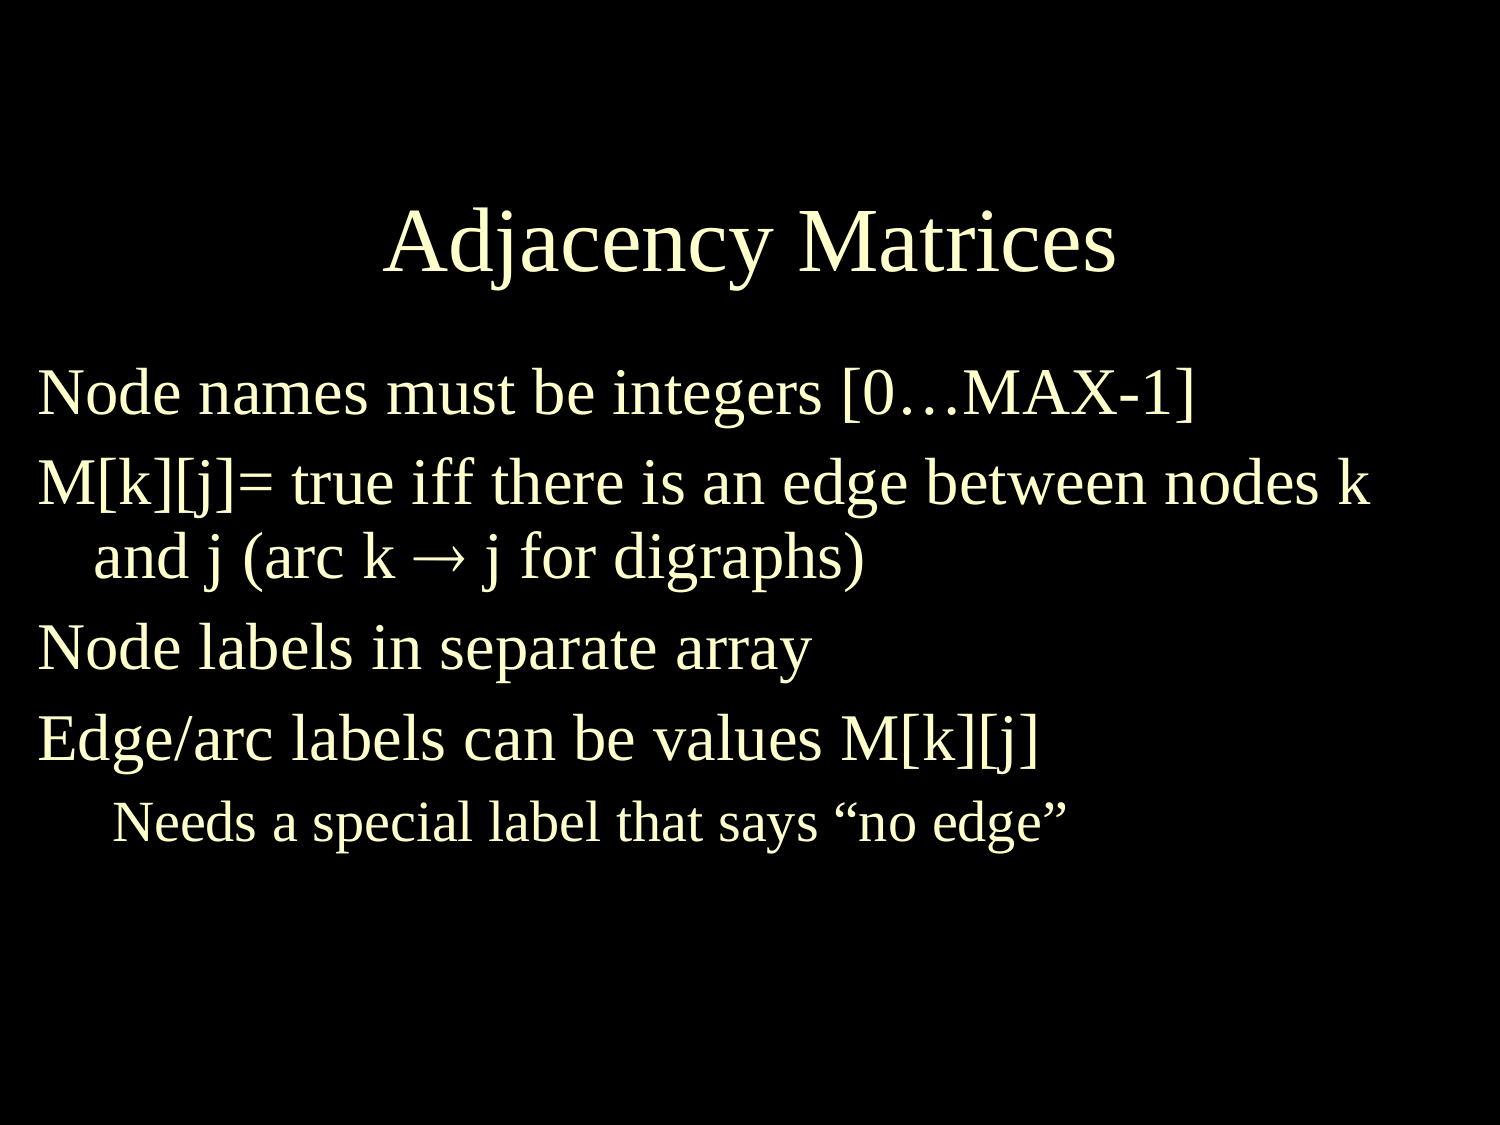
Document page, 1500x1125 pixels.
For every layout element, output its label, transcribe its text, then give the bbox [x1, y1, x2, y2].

list Node names must be integers [0…MAX-1] M[k][j]= true iff there is an edge between nodes k and j (arc k  j for digraphs) Node labels in separate array Edge/arc labels can be values M[k][j] Needs a special label that says “no edge” [22, 347, 1482, 1026]
title Adjacency Matrices [22, 145, 1480, 336]
